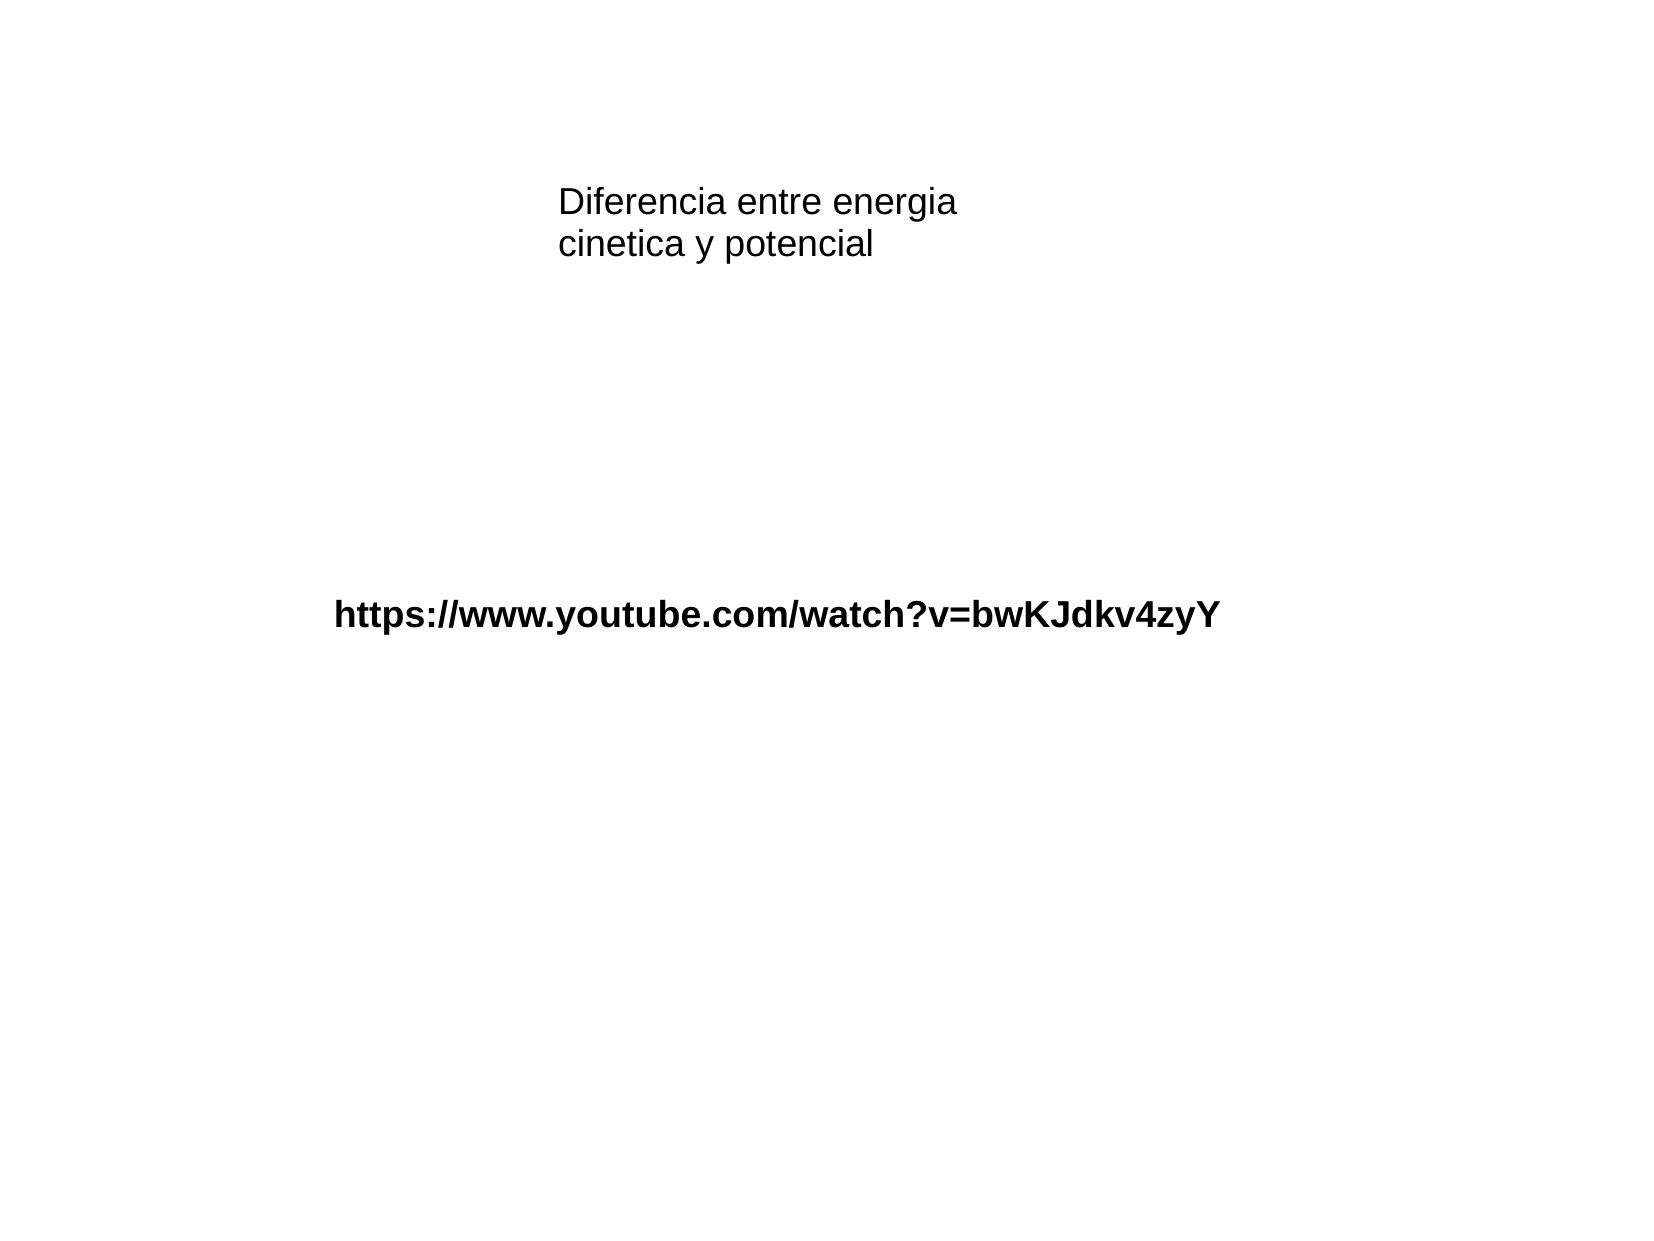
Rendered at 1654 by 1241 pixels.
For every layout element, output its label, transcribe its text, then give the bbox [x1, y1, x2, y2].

text_box Diferencia entre energia cinetica y potencial [543, 172, 1052, 272]
text_box https://www.youtube.com/watch?v=bwKJdkv4zyY [318, 586, 1335, 686]
